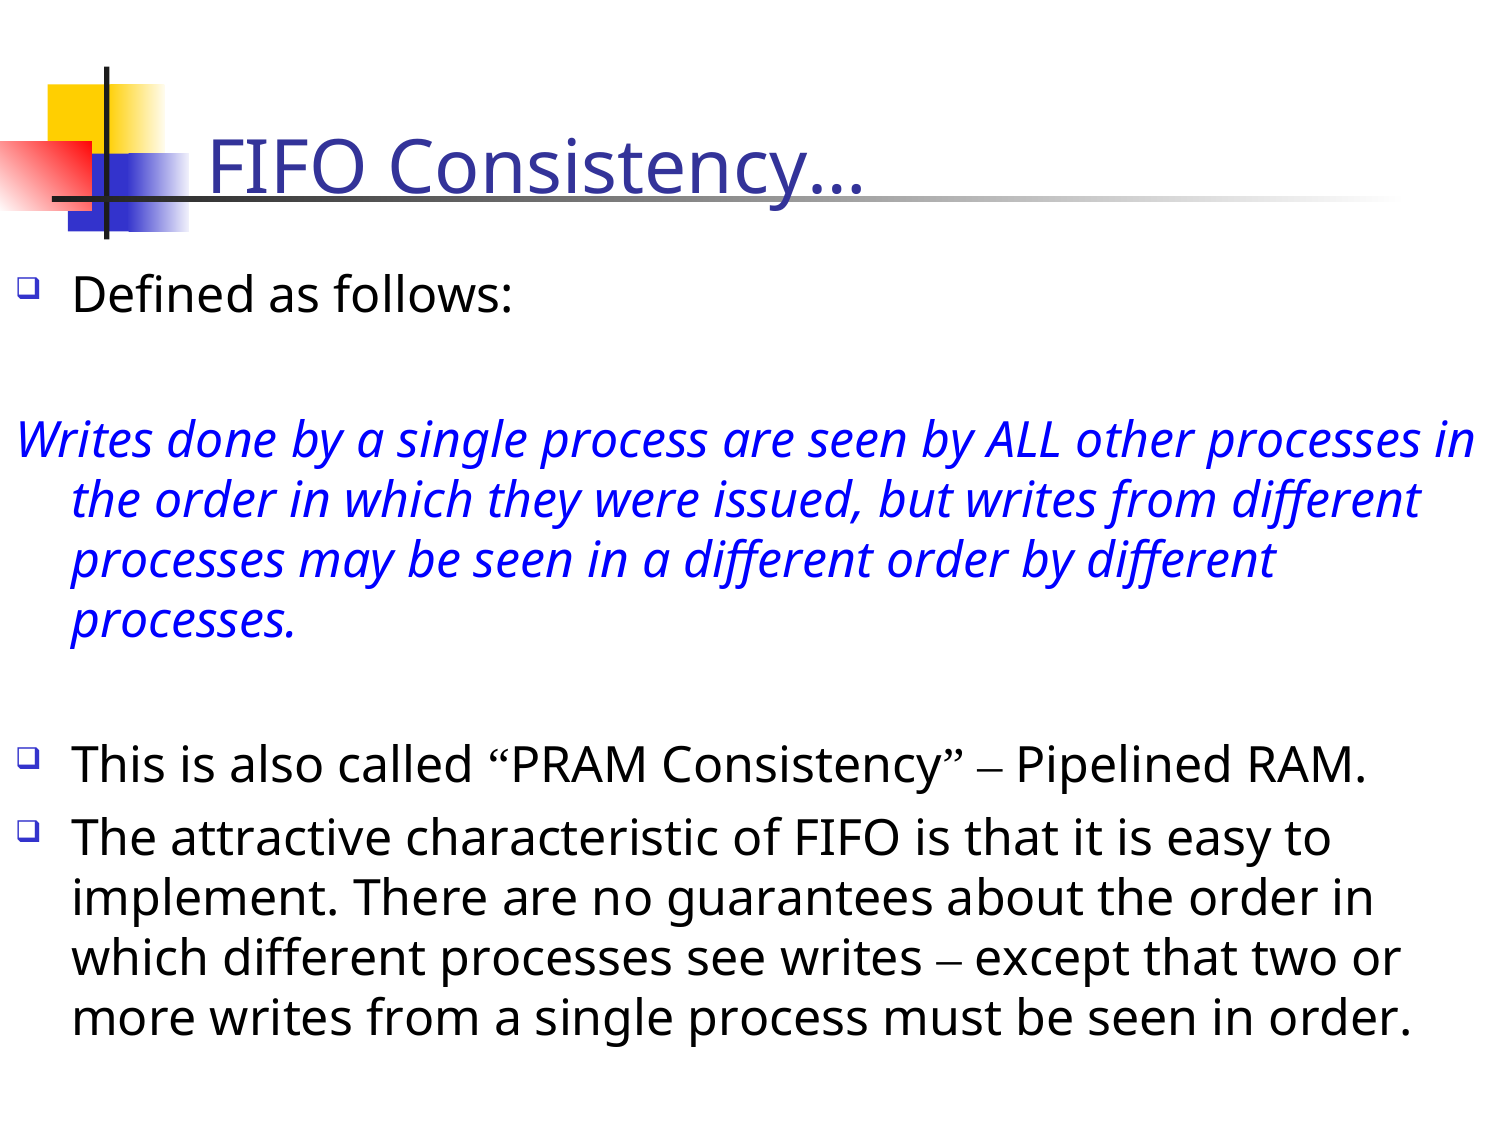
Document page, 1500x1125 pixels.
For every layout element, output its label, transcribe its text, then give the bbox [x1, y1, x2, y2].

text_box FIFO Consistency… [191, 78, 1470, 216]
text_box Defined as follows: Writes done by a single process are seen by ALL other processes in the order in which they were issued, but writes from different processes may be seen in a different order by different processes. This is also called “PRAM Consistency” – Pipelined RAM. The attractive characteristic of FIFO is that it is easy to implement. There are no guarantees about the order in which different processes see writes – except that two or more writes from a single process must be seen in order. [0, 255, 1500, 1047]
